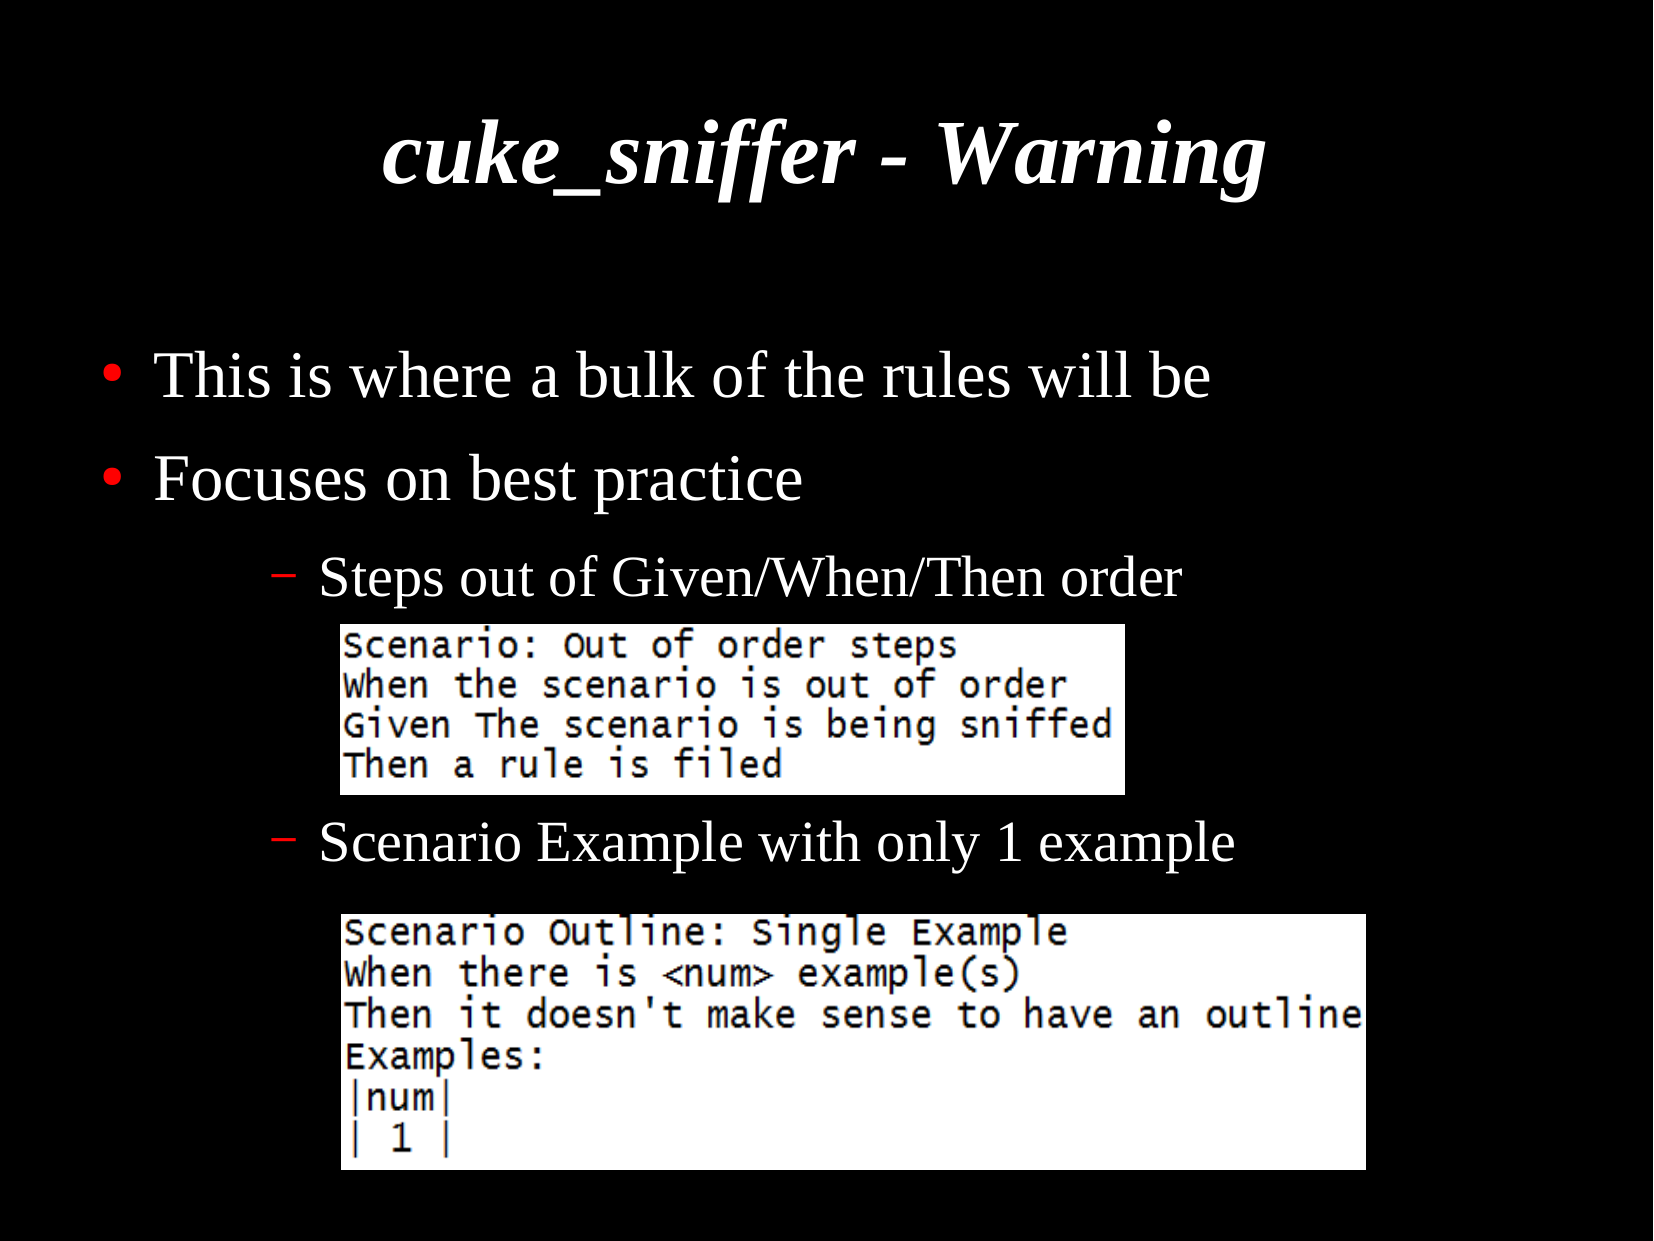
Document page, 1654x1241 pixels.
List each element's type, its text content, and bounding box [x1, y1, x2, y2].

title cuke_sniffer - Warning [82, 49, 1571, 257]
list This is where a bulk of the rules will be Focuses on best practice Steps out of Given/When/Then order Scenario Example with only 1 example [82, 337, 1571, 1052]
picture [341, 914, 1366, 1171]
picture [340, 624, 1126, 796]
